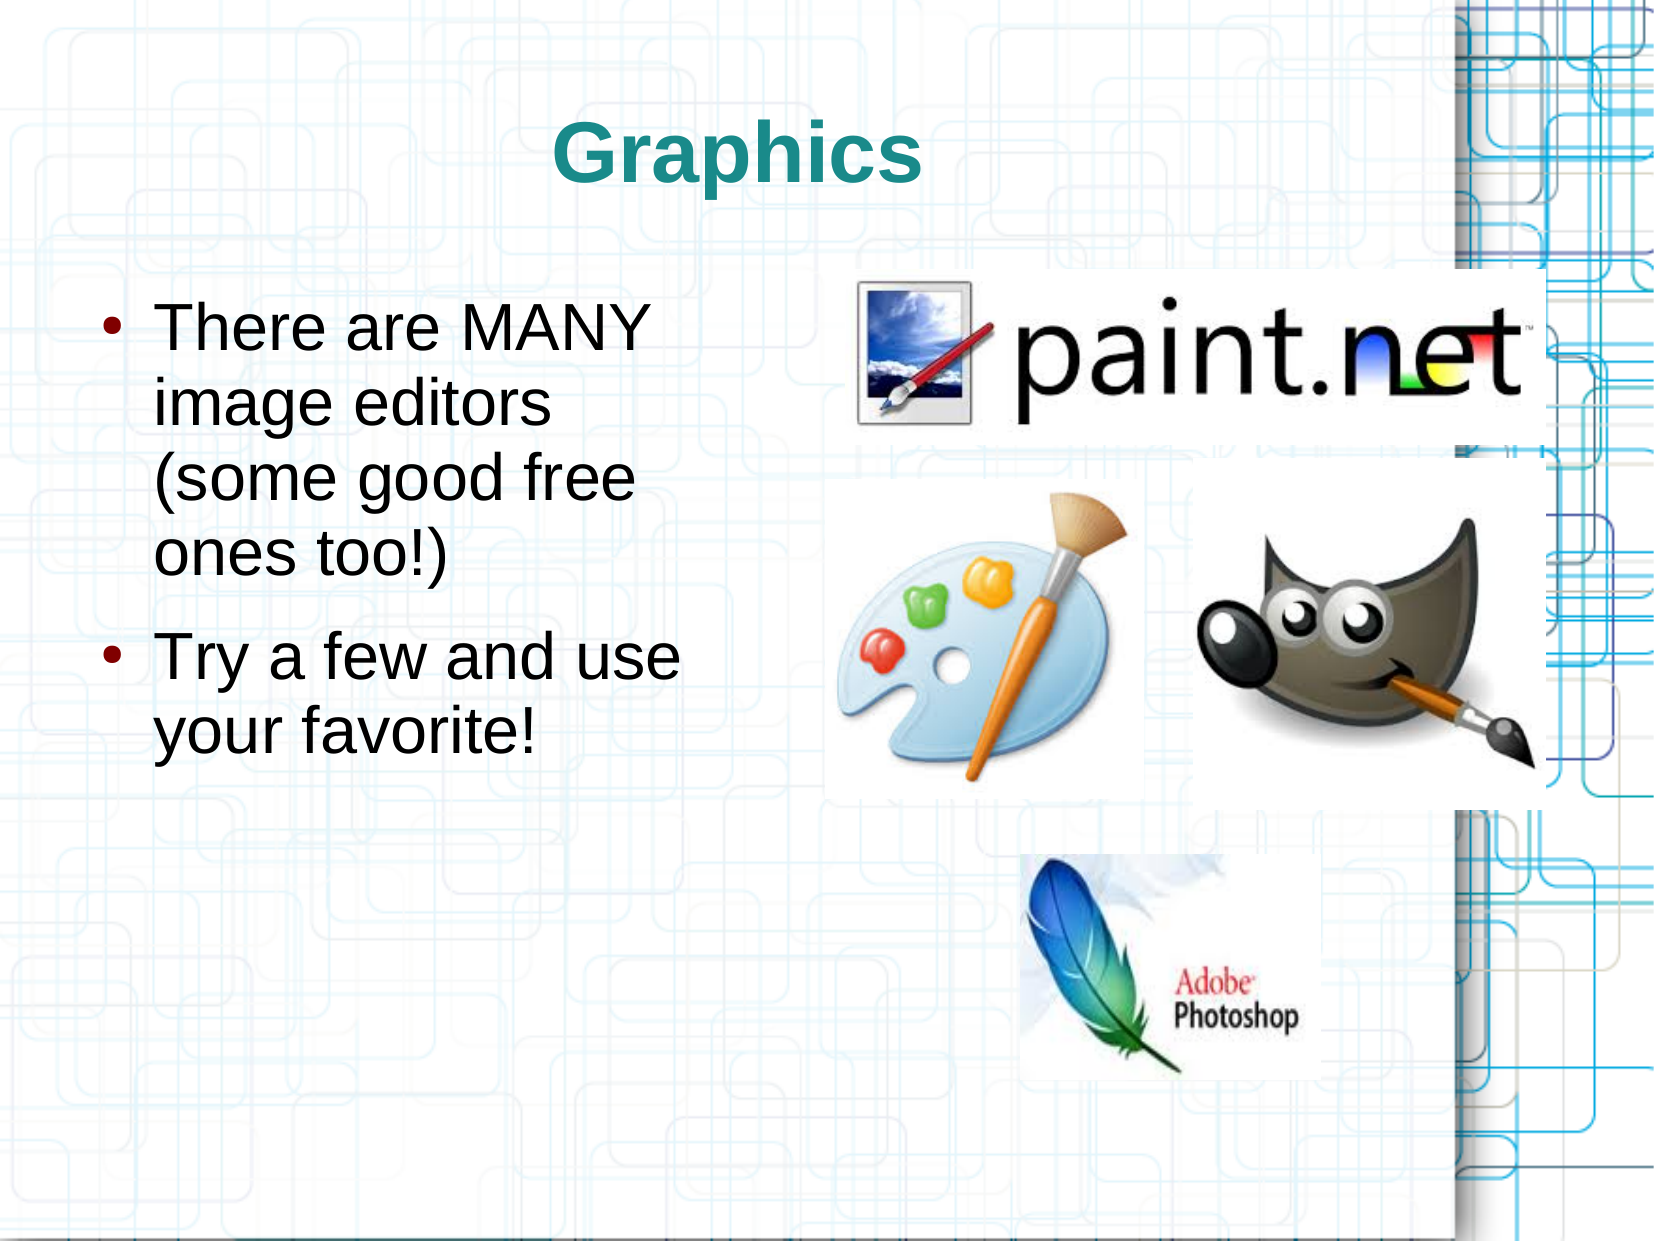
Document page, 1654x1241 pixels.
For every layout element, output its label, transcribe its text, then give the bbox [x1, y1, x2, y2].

title Graphics [59, 49, 1418, 257]
list There are MANY image editors (some good free ones too!) Try a few and use your favorite! [82, 290, 734, 1010]
picture [0, 0, 1654, 1241]
